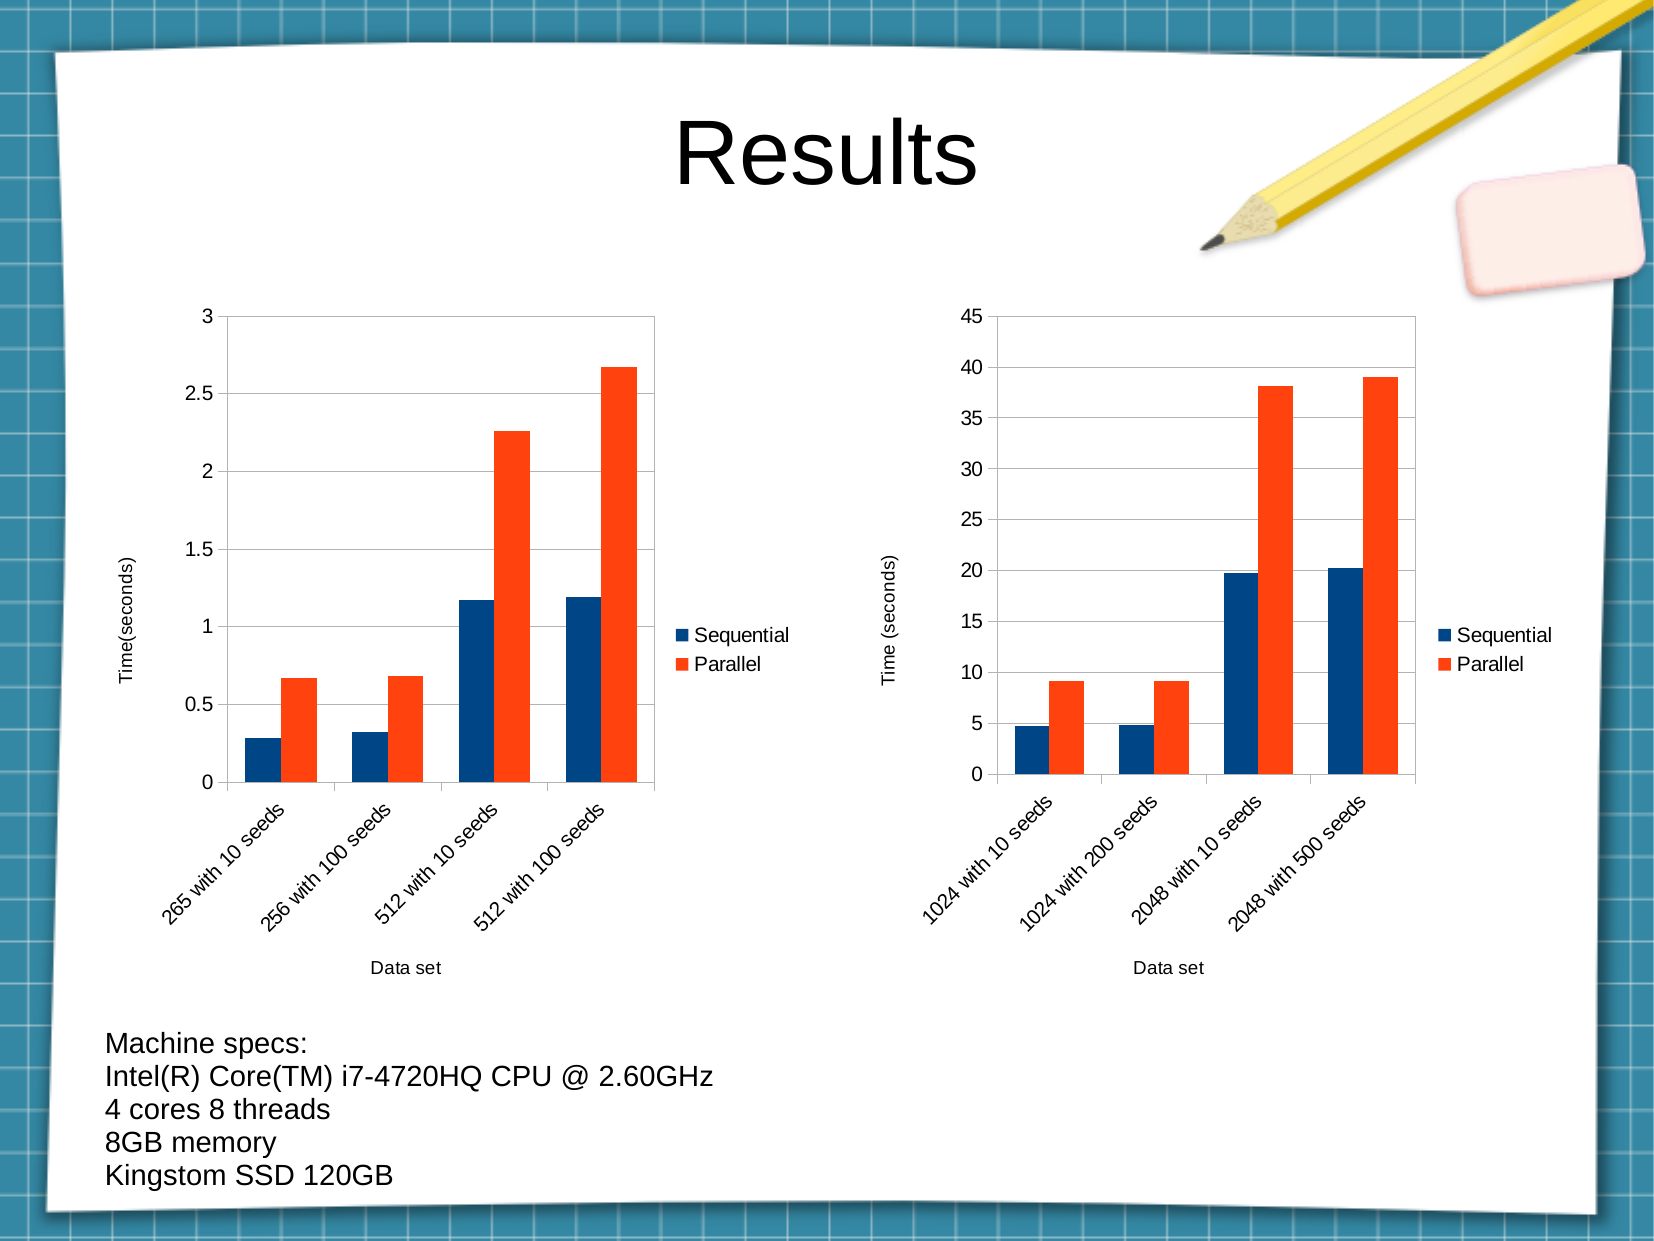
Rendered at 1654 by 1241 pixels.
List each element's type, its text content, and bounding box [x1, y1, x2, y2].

title Results [82, 49, 1571, 257]
chart [82, 290, 809, 1010]
picture [0, 0, 1654, 1241]
chart [845, 290, 1572, 1010]
text_box Machine specs: Intel(R) Core(TM) i7-4720HQ CPU @ 2.60GHz 4 cores 8 threads 8GB memory Kingstom SSD 120GB [90, 1020, 1186, 1231]
